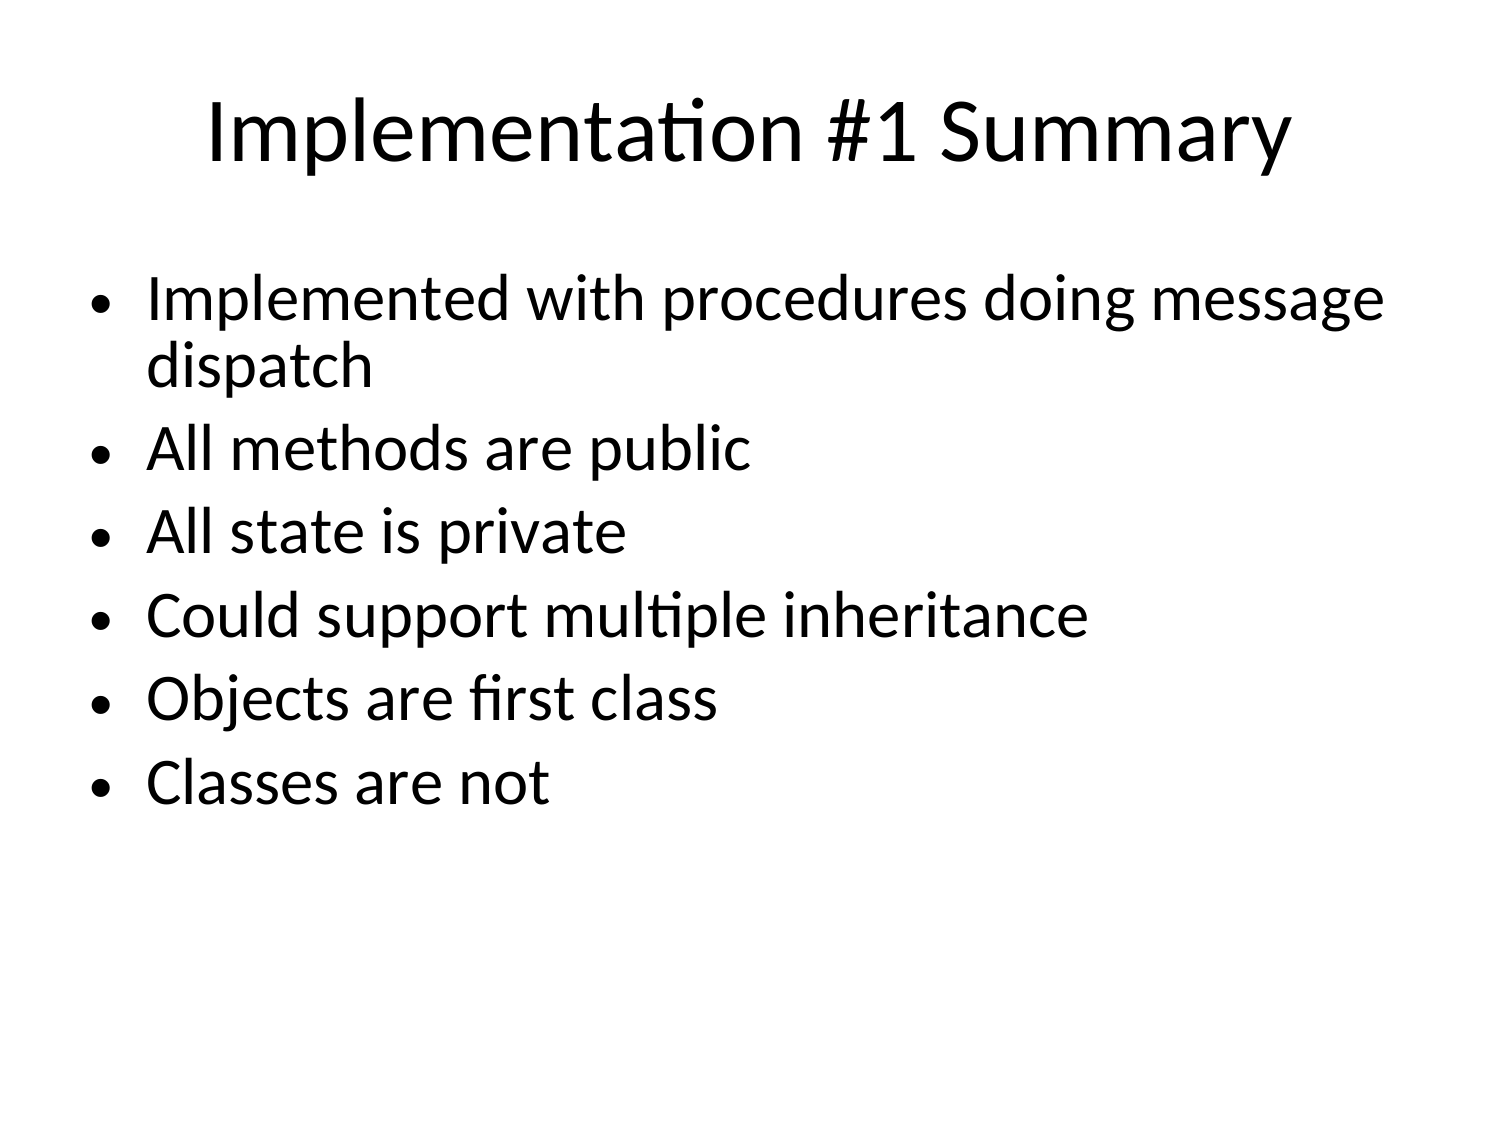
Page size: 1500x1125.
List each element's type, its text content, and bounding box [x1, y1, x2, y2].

list Implemented with procedures doing message dispatch All methods are public All state is private Could support multiple inheritance Objects are first class Classes are not [75, 262, 1426, 1006]
title Implementation #1 Summary [75, 24, 1426, 254]
